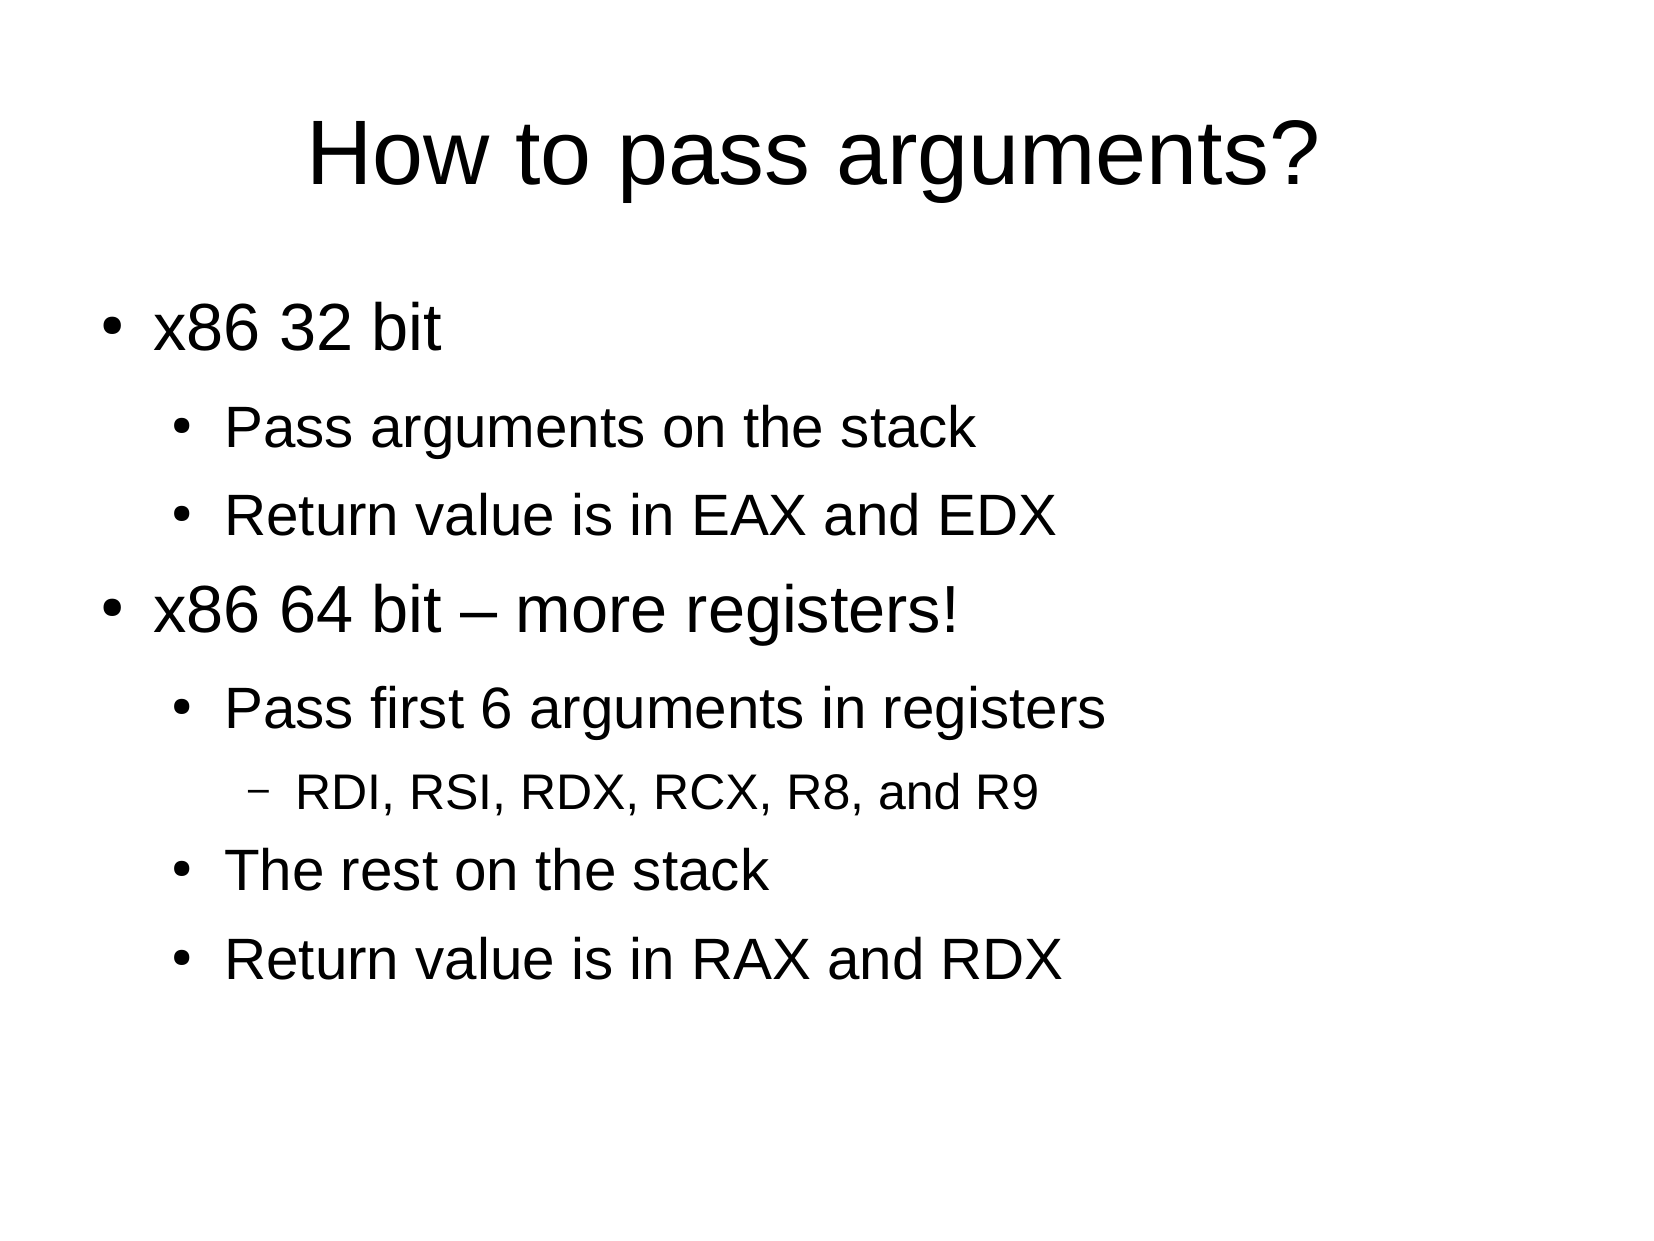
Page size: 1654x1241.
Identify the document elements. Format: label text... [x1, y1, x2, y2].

title How to pass arguments? [82, 49, 1571, 257]
list x86 32 bit Pass arguments on the stack Return value is in EAX and EDX x86 64 bit – more registers! Pass first 6 arguments in registers RDI, RSI, RDX, RCX, R8, and R9 The rest on the stack Return value is in RAX and RDX [82, 290, 1571, 1010]
